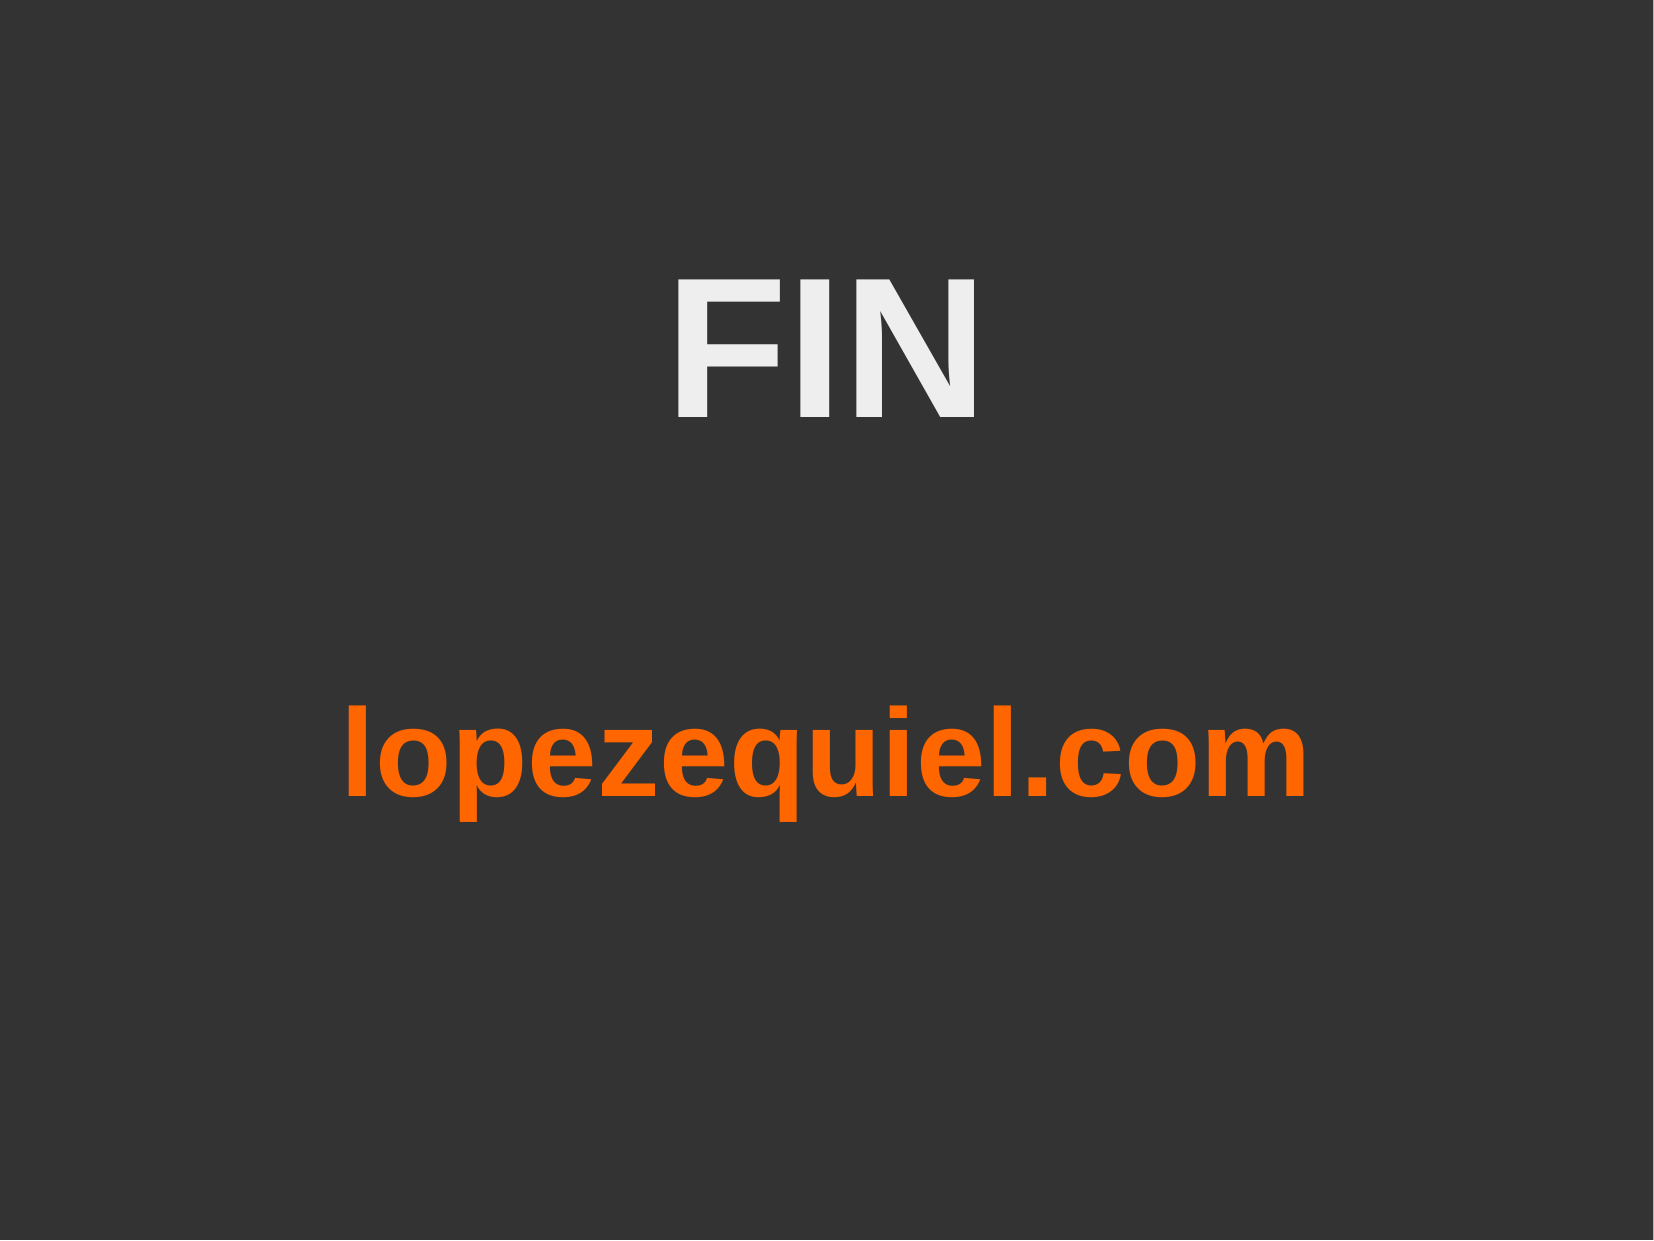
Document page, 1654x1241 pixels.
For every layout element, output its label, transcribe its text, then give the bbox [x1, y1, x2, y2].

subtitle FIN lopezequiel.com [82, 49, 1571, 1010]
